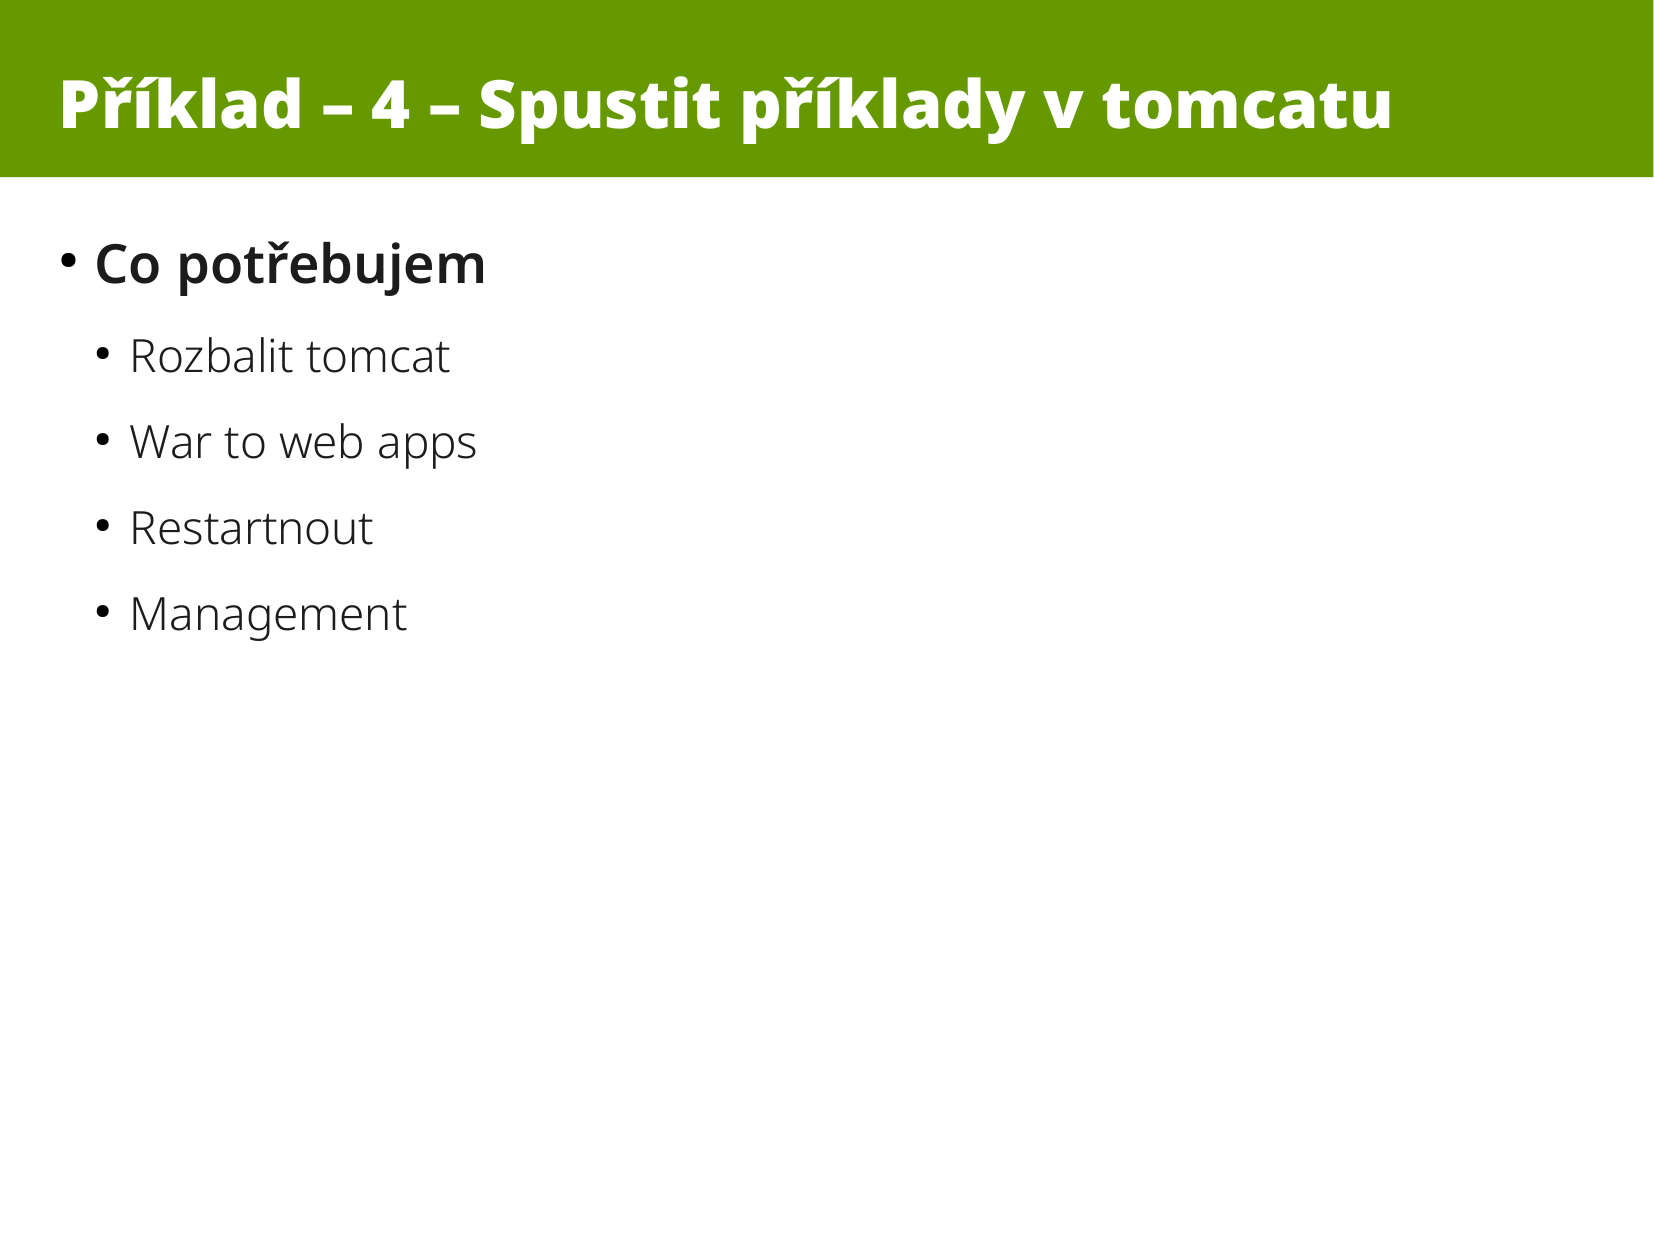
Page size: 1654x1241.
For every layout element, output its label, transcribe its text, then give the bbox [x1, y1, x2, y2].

title Příklad – 4 – Spustit příklady v tomcatu [59, 0, 1595, 148]
list Co potřebujem Rozbalit tomcat War to web apps Restartnout Management [59, 225, 1593, 1183]
